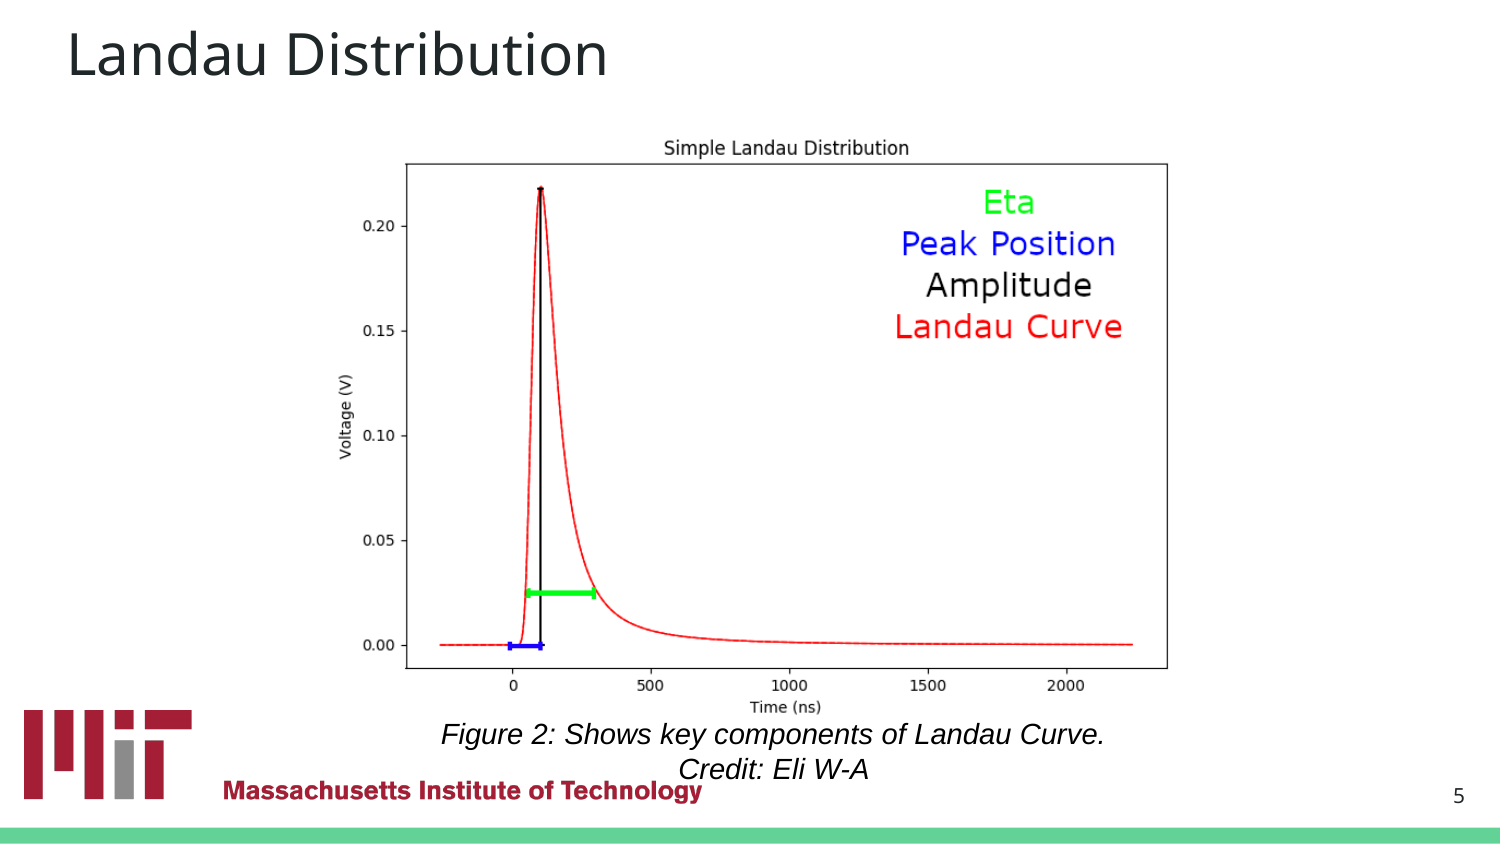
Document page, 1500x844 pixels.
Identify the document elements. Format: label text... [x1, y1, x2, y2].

slide_number <number> [1389, 764, 1480, 830]
title Landau Distribution [51, 1, 1449, 96]
text_box Figure 2: Shows key components of Landau Curve. Credit: Eli W-A [286, 700, 1262, 757]
picture [24, 85, 1265, 805]
